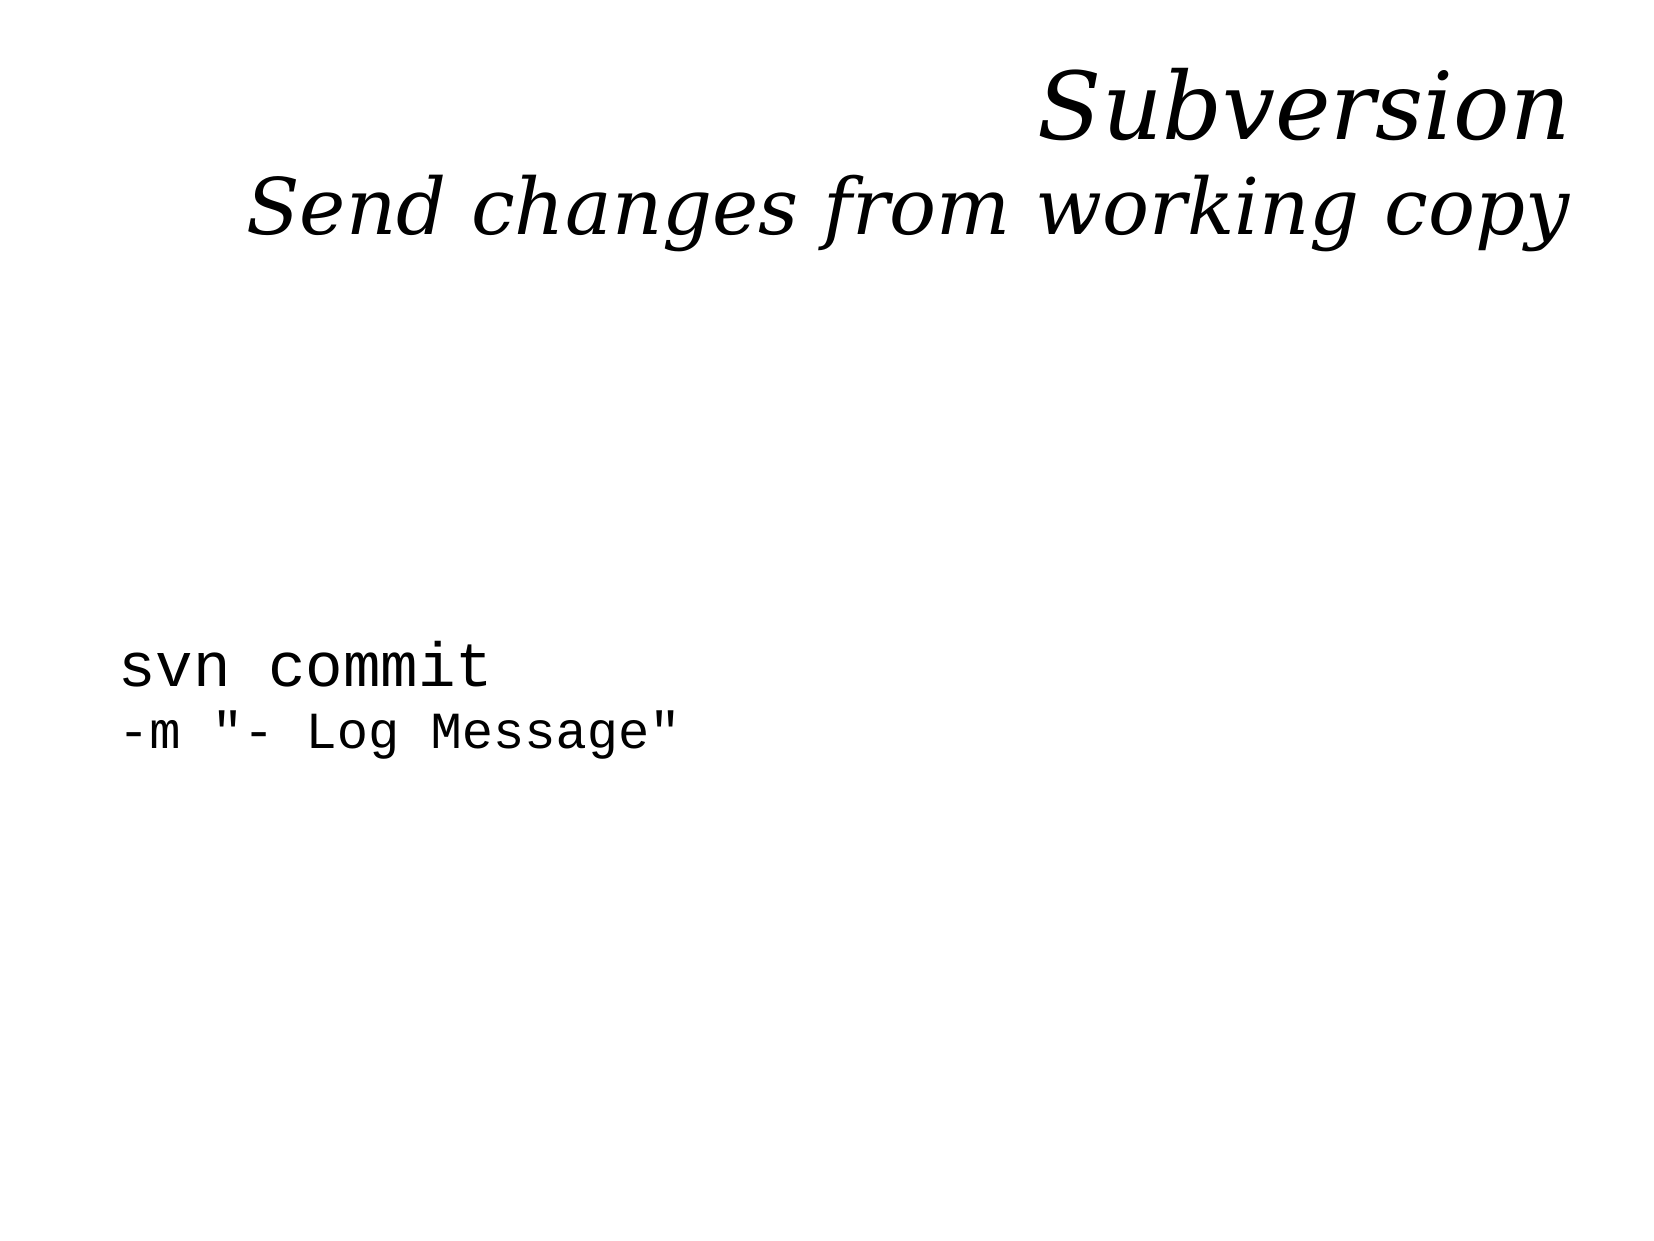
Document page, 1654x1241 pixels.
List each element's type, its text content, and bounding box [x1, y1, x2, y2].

title Subversion Send changes from working copy [82, 52, 1571, 254]
subtitle svn commit -m "- Log Message" [82, 297, 1571, 1101]
